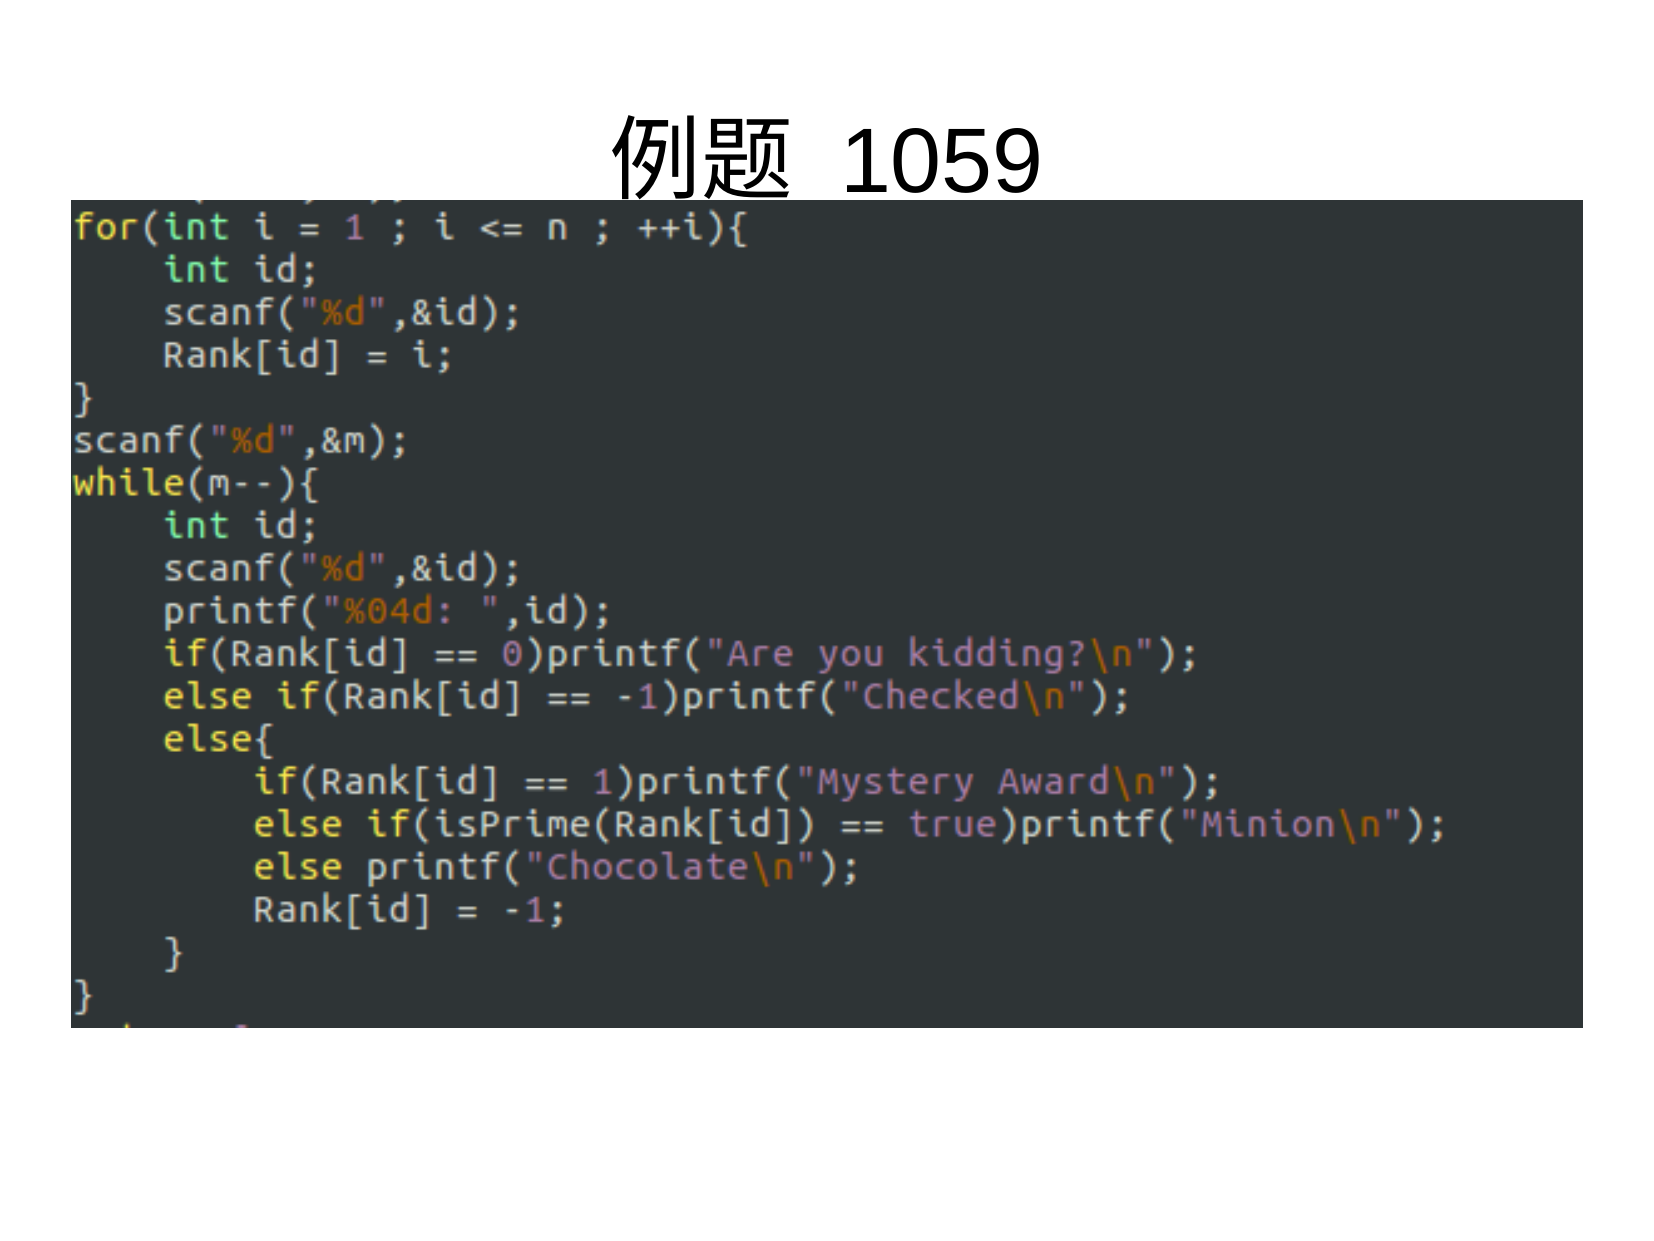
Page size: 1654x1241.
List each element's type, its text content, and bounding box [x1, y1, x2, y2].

title 例题 1059 [82, 49, 1571, 200]
picture [71, 200, 1583, 1028]
